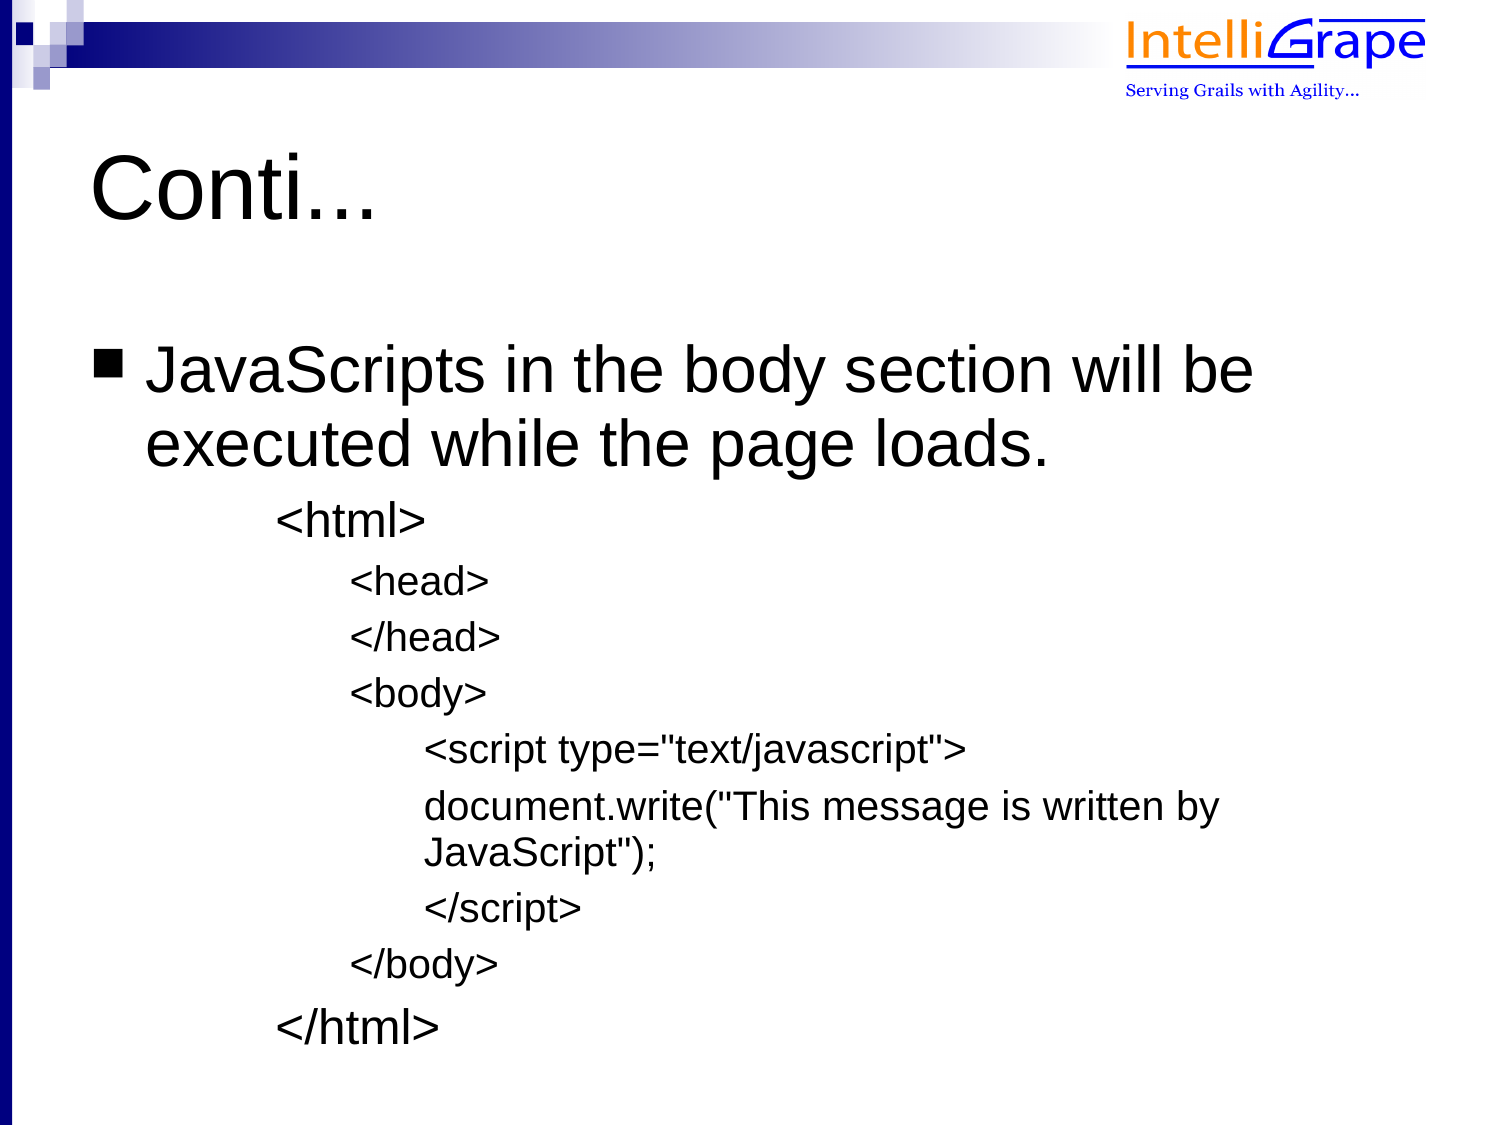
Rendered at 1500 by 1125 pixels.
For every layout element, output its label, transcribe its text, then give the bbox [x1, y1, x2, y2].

list JavaScripts in the body section will be executed while the page loads. <html> <head> </head> <body> <script type="text/javascript"> document.write("This message is written by JavaScript"); </script> </body> </html> [75, 324, 1426, 1068]
picture [1125, 12, 1425, 74]
title Conti... [75, 74, 1426, 301]
